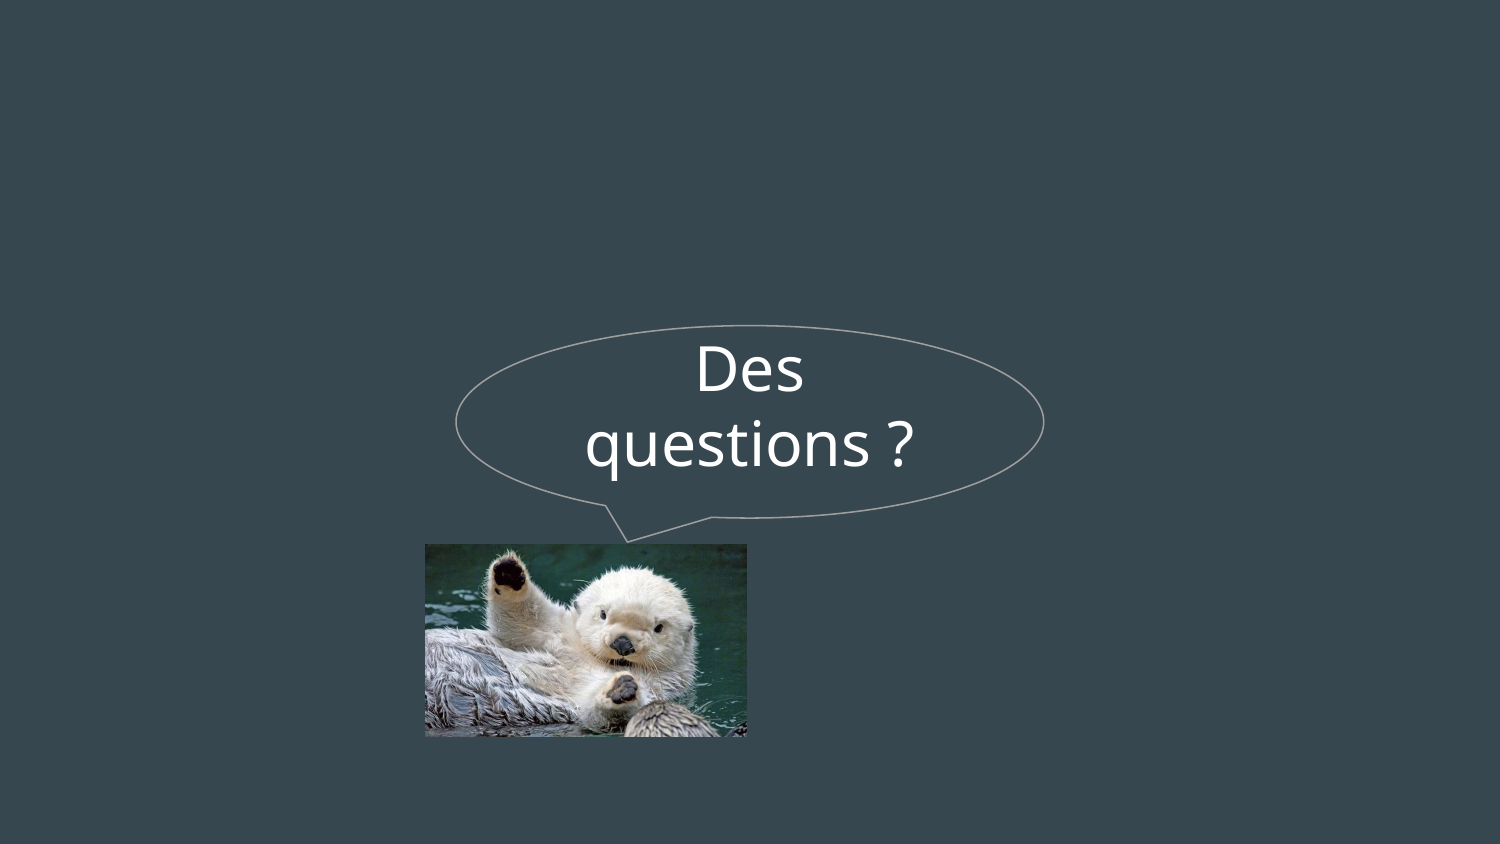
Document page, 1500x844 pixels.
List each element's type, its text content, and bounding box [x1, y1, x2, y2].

text_box Des questions ? [456, 325, 1044, 543]
picture [425, 544, 747, 737]
